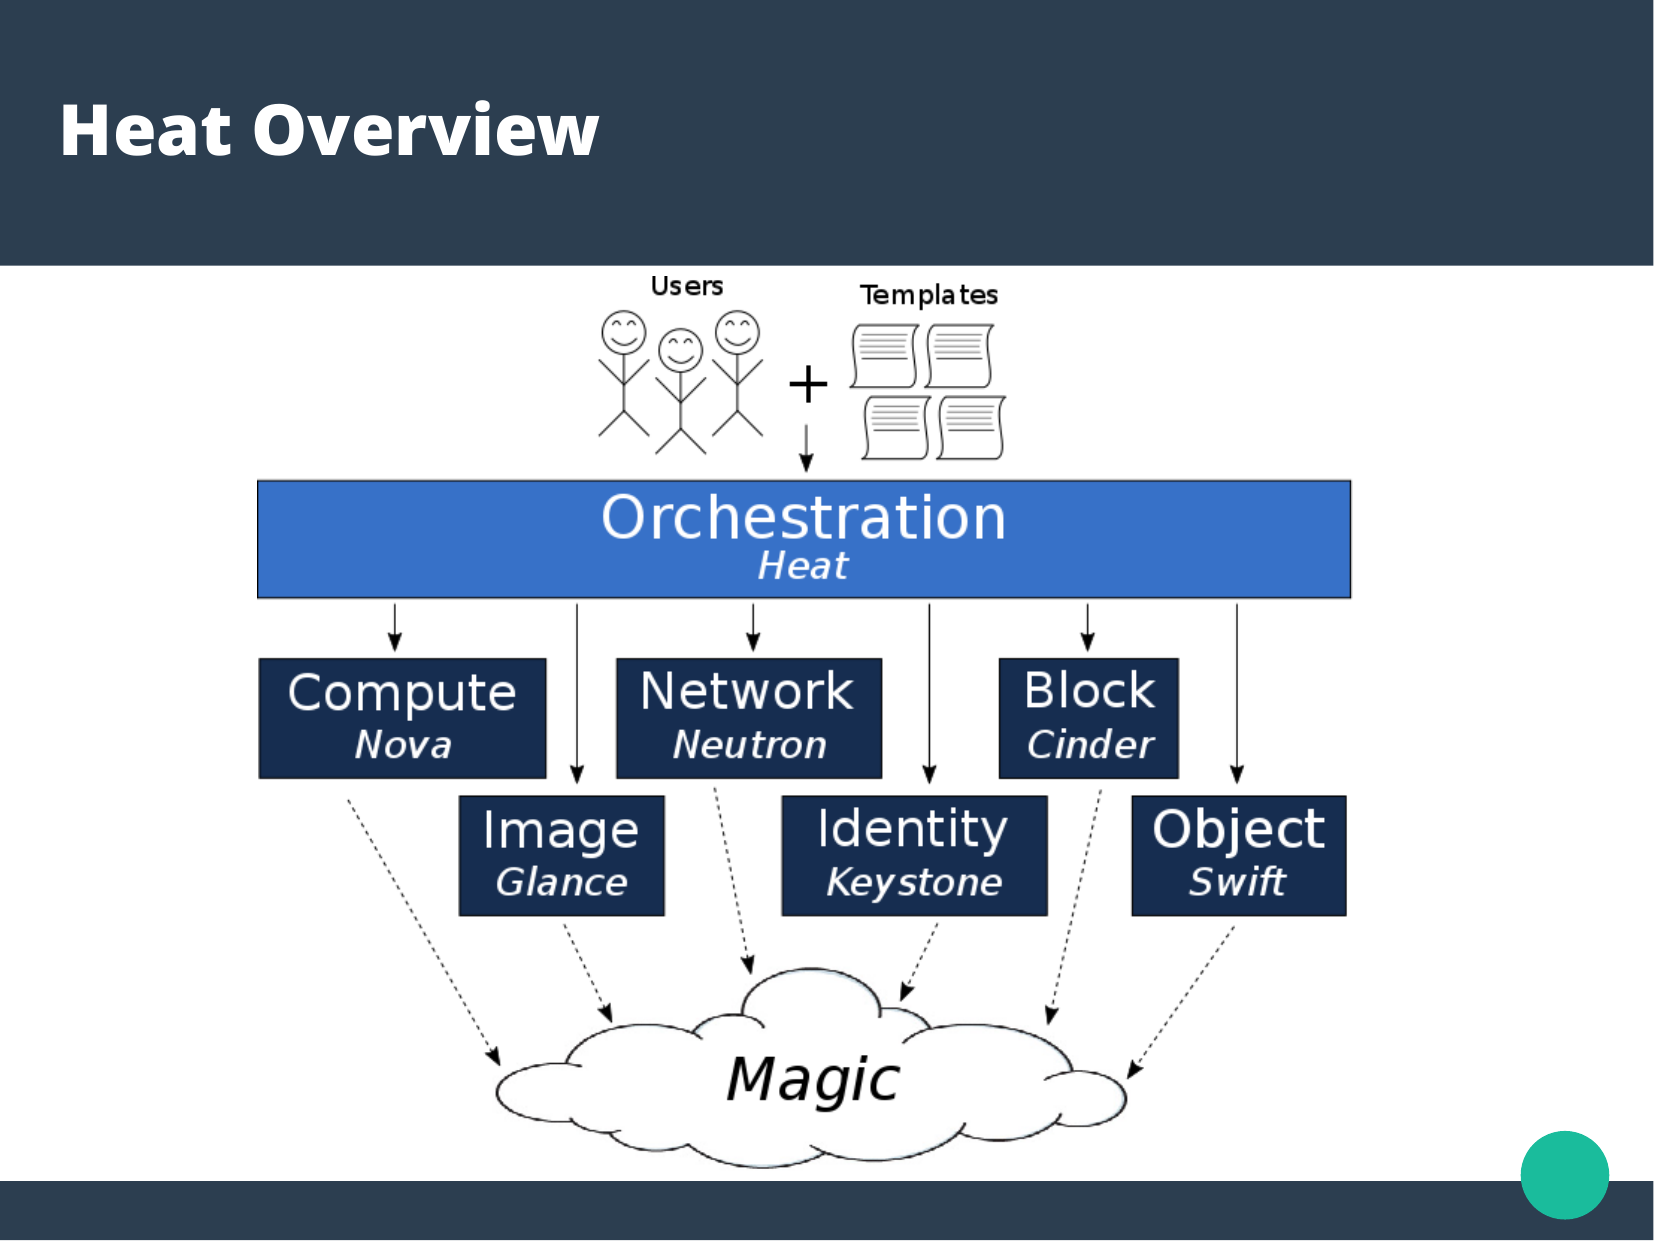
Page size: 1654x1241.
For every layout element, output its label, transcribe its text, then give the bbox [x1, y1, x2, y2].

title Heat Overview [59, 49, 1595, 207]
picture [257, 276, 1353, 1172]
